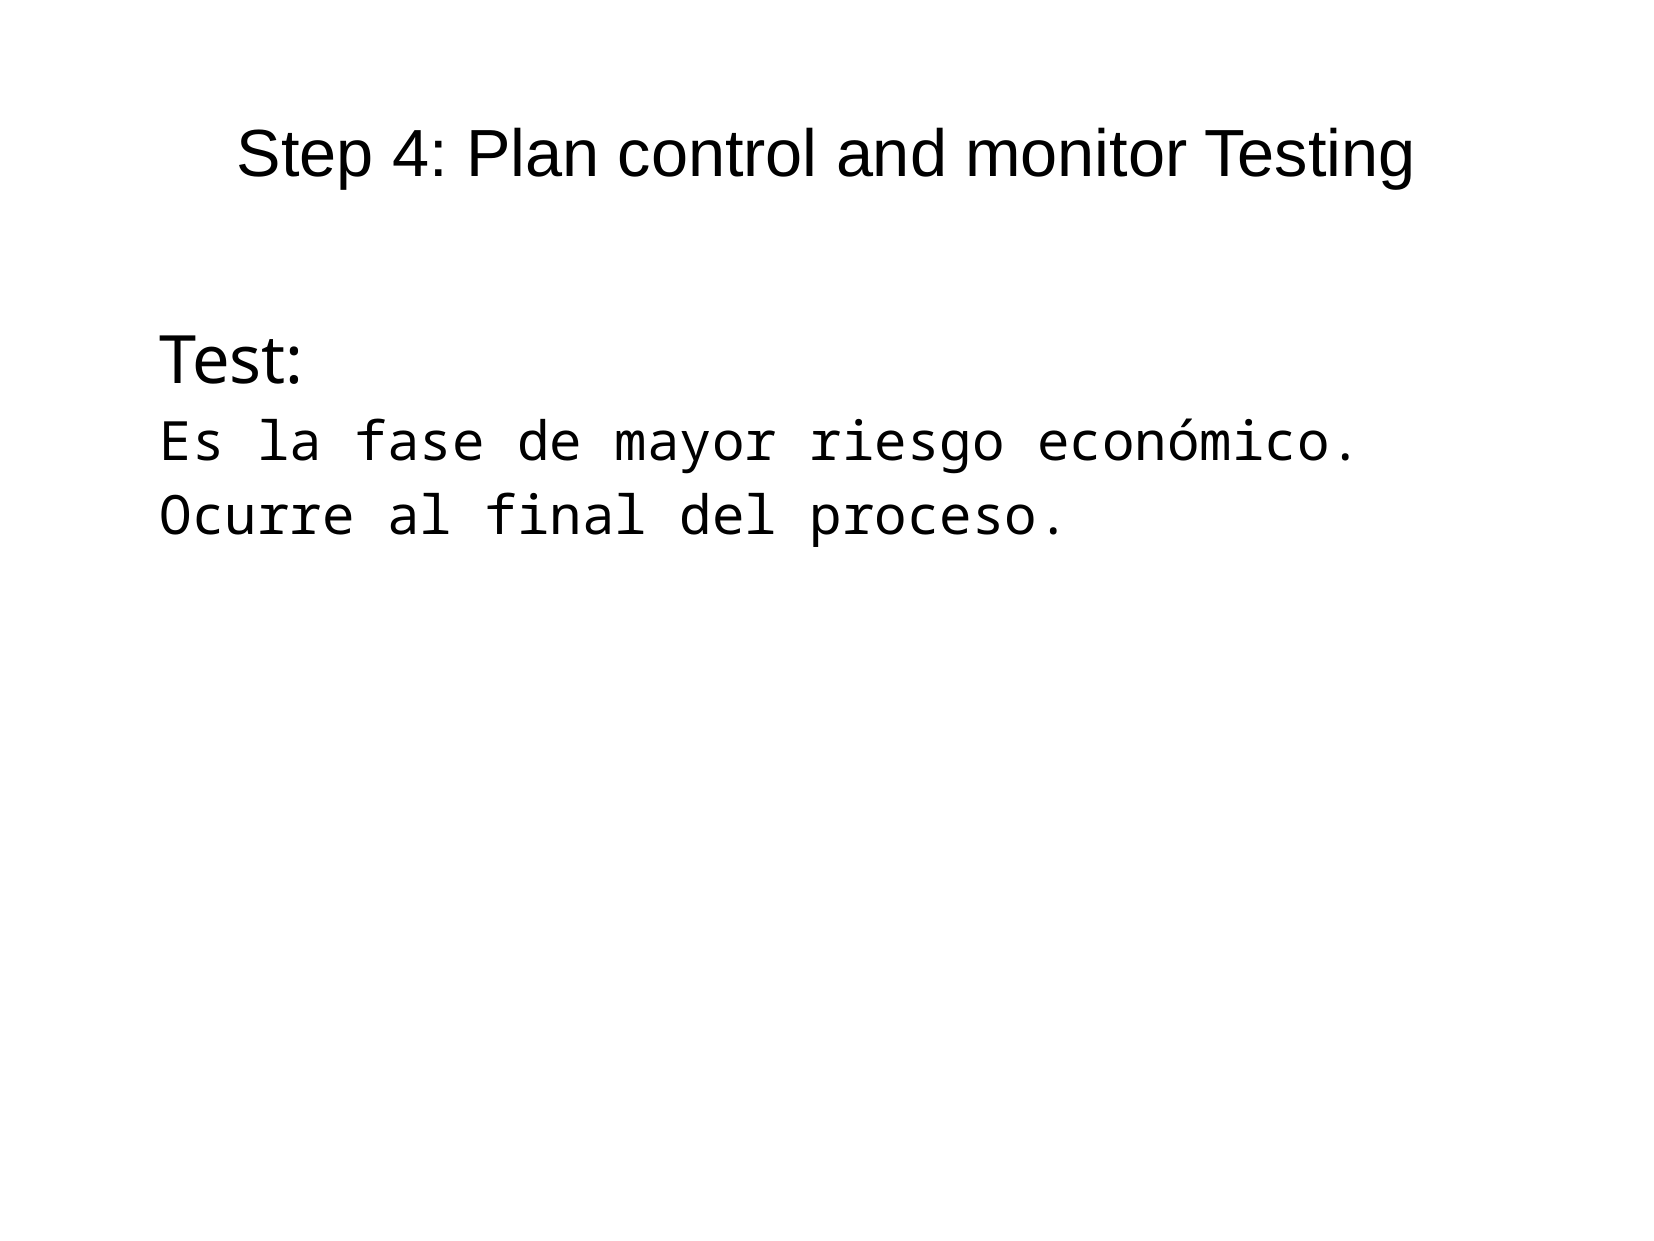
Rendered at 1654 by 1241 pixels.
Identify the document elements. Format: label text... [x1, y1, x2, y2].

subtitle Test: Es la fase de mayor riesgo económico. Ocurre al final del proceso. [124, 300, 1576, 563]
title Step 4: Plan control and monitor Testing [82, 56, 1571, 250]
